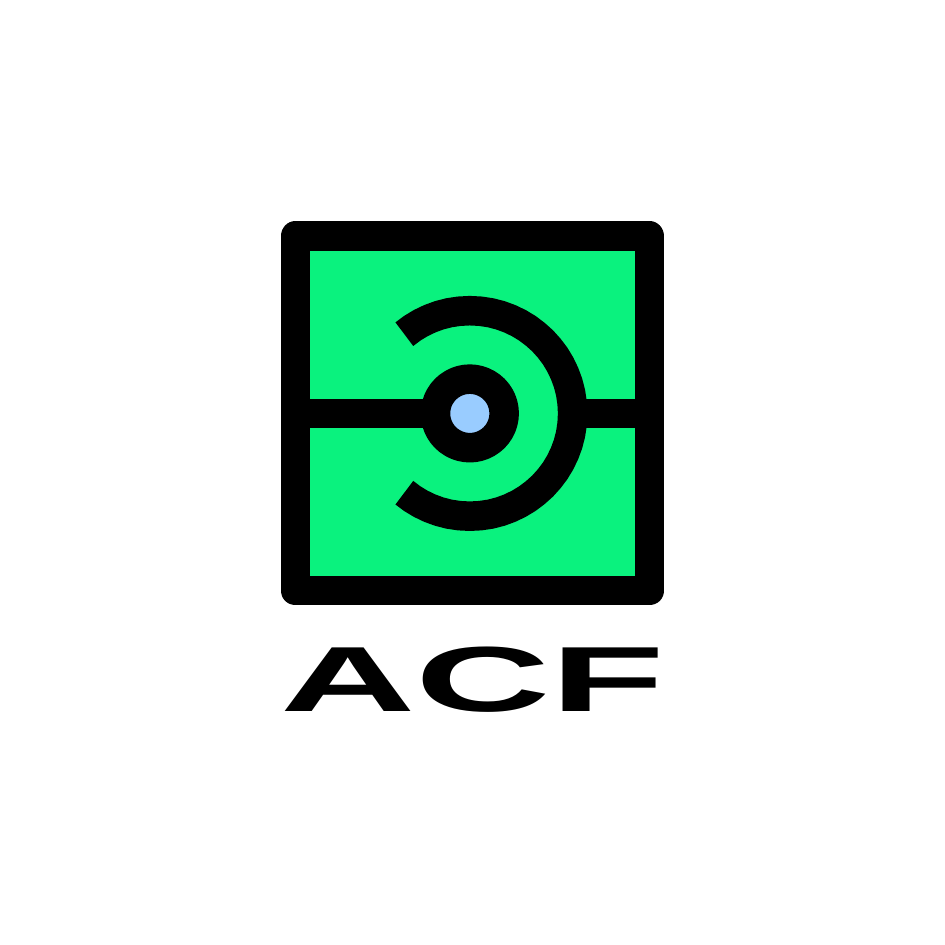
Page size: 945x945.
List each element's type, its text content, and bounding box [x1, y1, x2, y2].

text_box ACF [265, 620, 680, 739]
text_box [295, 236, 650, 591]
